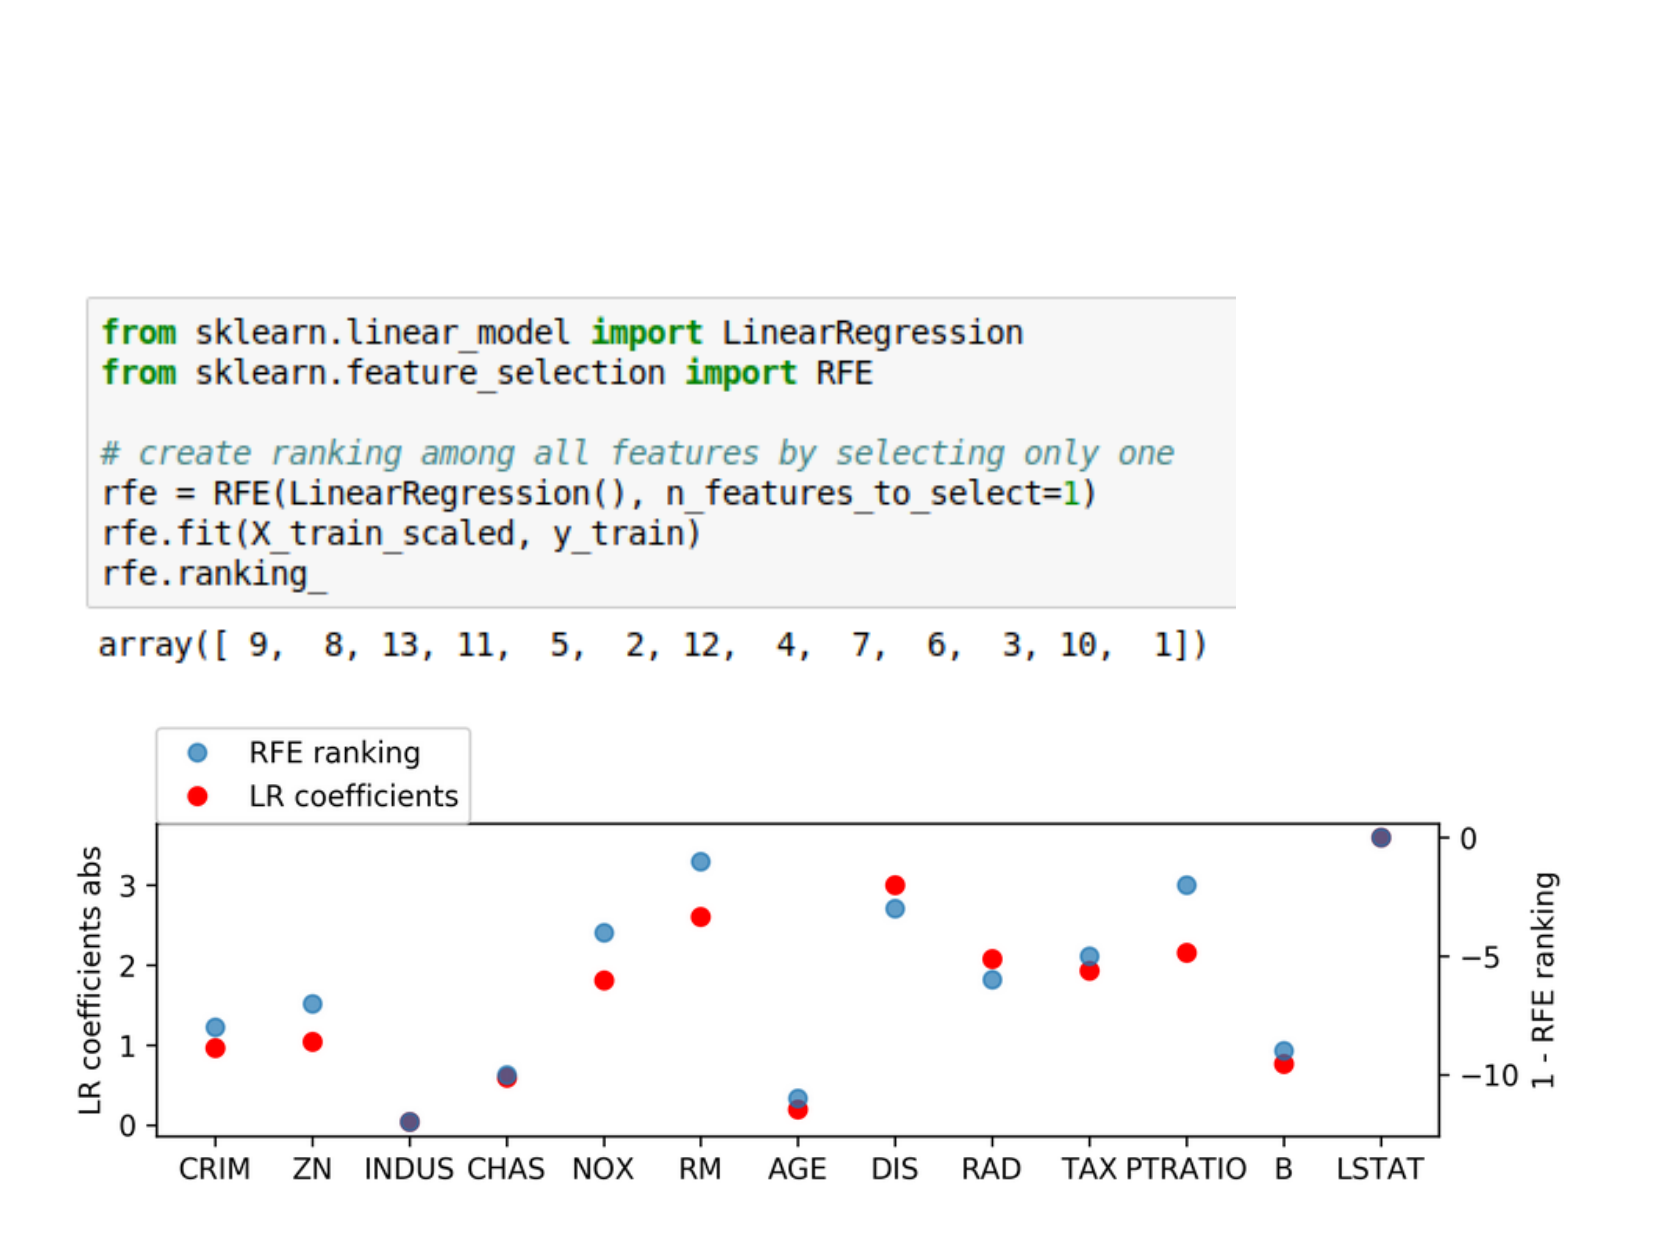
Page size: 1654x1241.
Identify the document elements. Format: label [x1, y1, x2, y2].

picture [75, 269, 1236, 685]
picture [45, 689, 1578, 1203]
